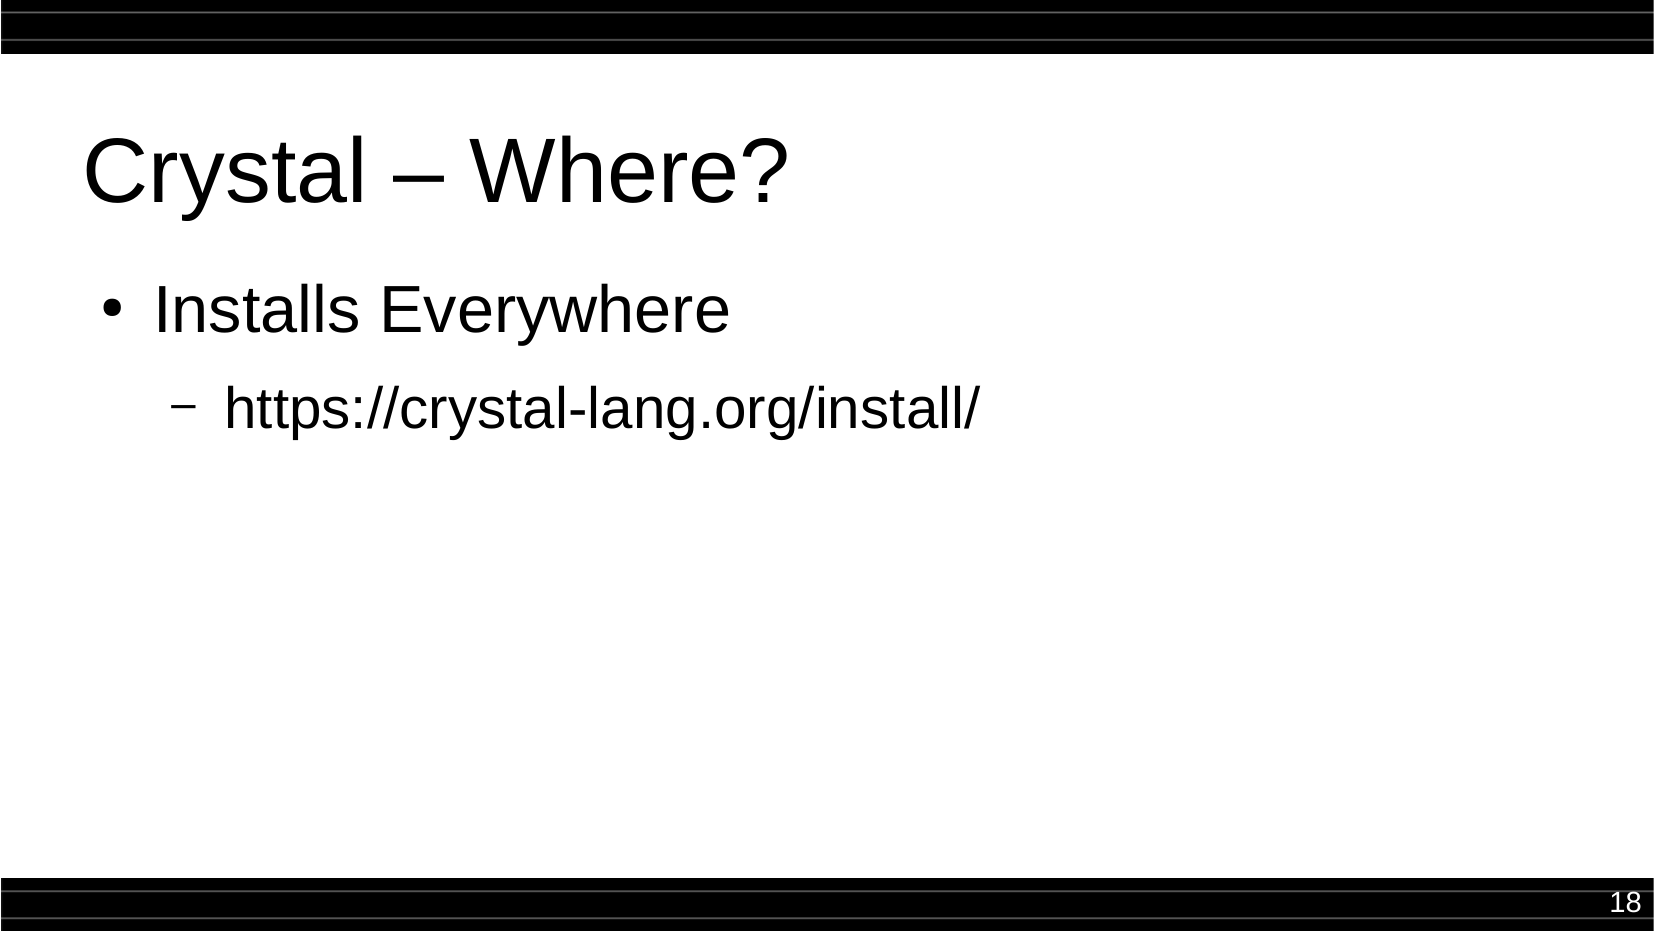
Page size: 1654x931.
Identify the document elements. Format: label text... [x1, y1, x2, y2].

list Installs Everywhere https://crystal-lang.org/install/ [82, 271, 1571, 851]
title Crystal – Where? [82, 92, 1571, 249]
picture [1, 878, 1654, 931]
picture [1, 0, 1654, 54]
